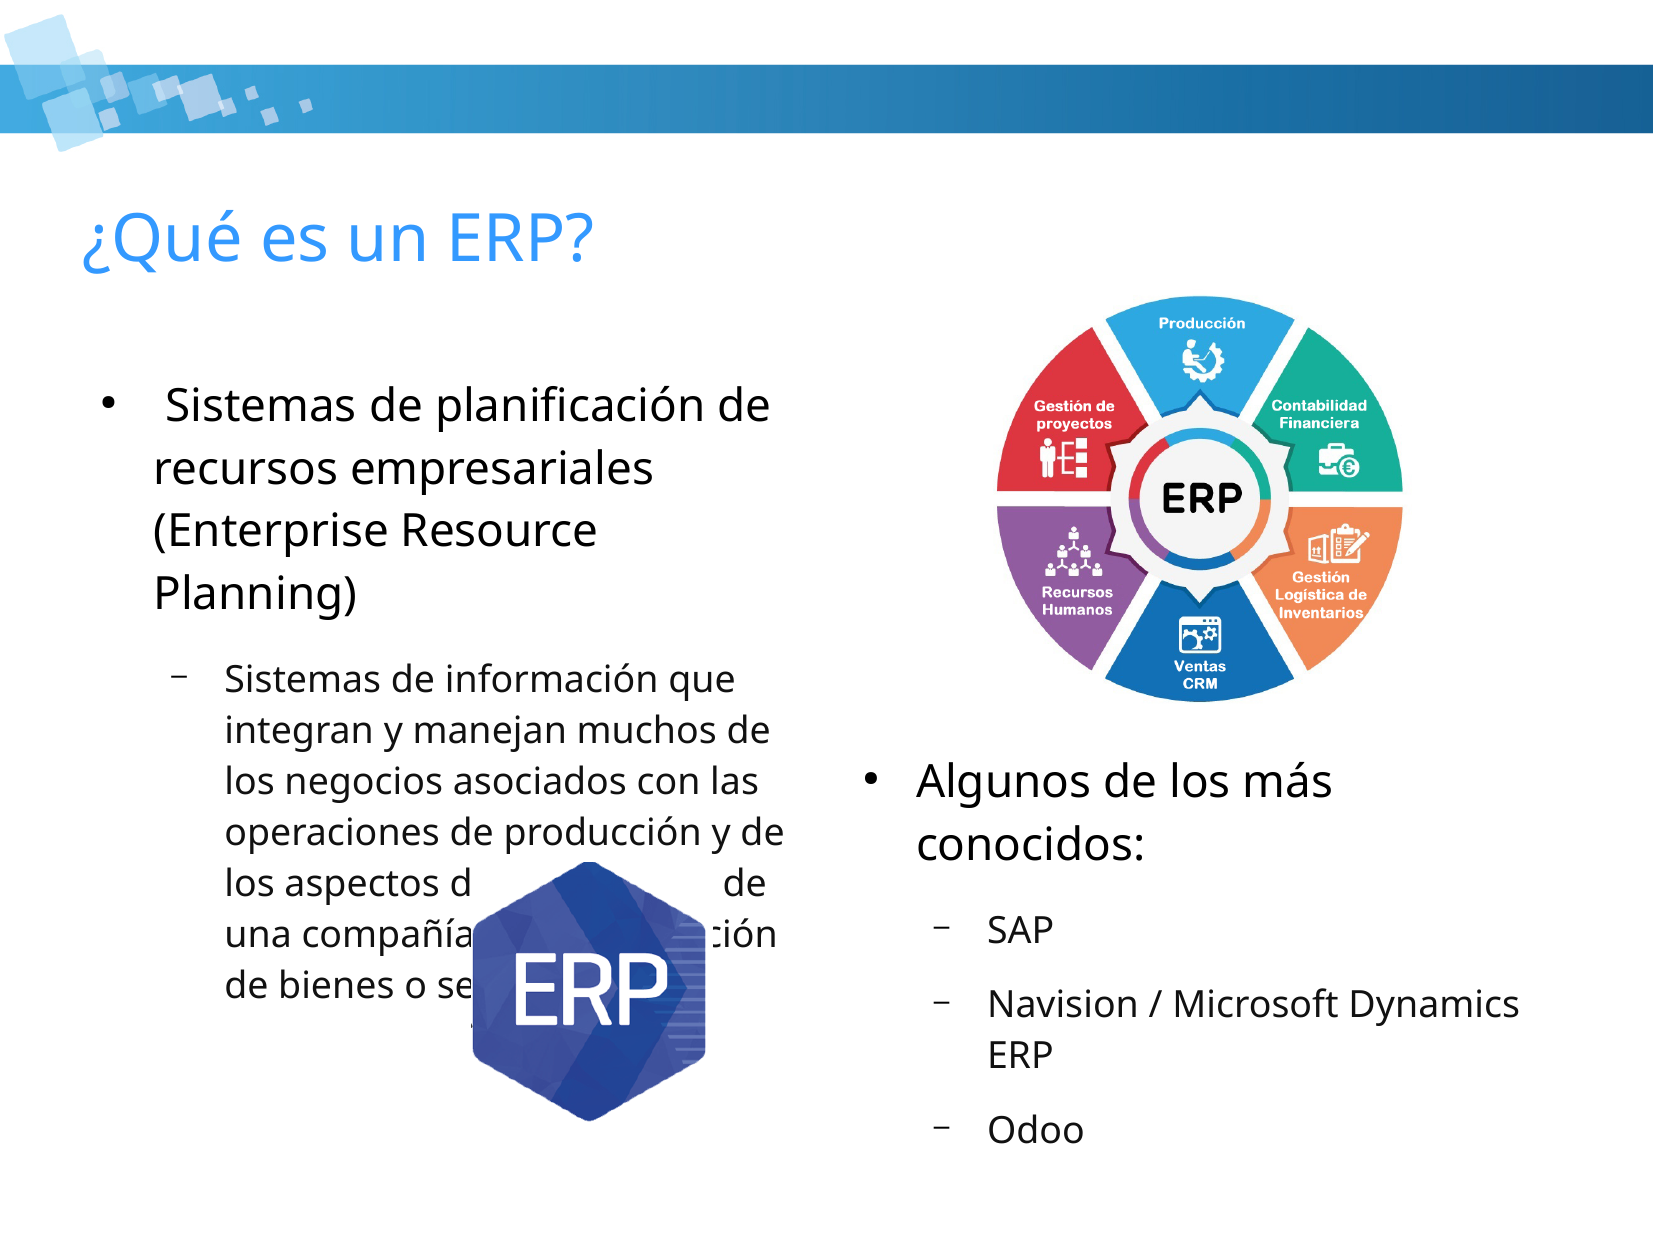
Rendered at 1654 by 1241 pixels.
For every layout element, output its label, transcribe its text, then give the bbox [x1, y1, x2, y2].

list Sistemas de planificación de recursos empresariales (Enterprise Resource Planning) Sistemas de información que integran y manejan muchos de los negocios asociados con las operaciones de producción y de los aspectos de distribución de una compañía en la producción de bienes o servicios. [82, 372, 809, 1093]
picture [0, 0, 1653, 1238]
title ¿Qué es un ERP? [82, 132, 1571, 340]
list Algunos de los más conocidos: SAP Navision / Microsoft Dynamics ERP Odoo [845, 748, 1572, 1092]
